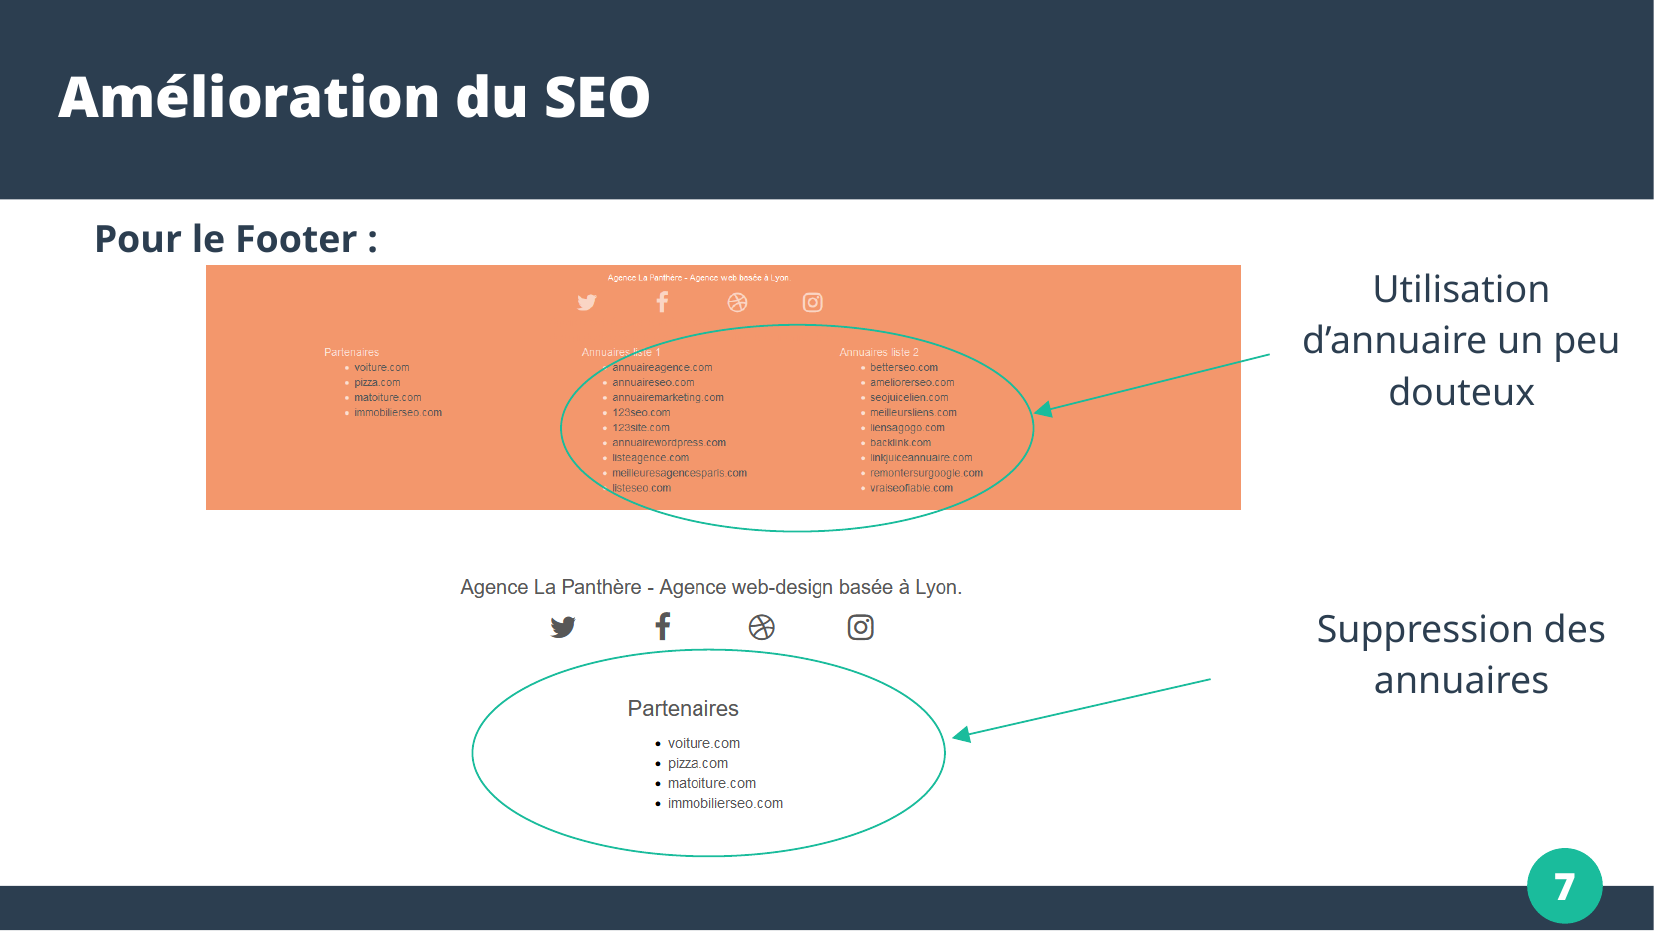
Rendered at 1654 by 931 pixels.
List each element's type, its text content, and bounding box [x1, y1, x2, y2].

picture [948, 363, 1241, 510]
text_box Pour le Footer : [29, 206, 443, 269]
title Amélioration du SEO [59, 37, 1595, 155]
picture [206, 560, 1189, 825]
picture [474, 651, 944, 825]
picture [206, 265, 1241, 510]
text_box Suppression des annuaires [1269, 599, 1654, 709]
picture [562, 326, 1032, 510]
text_box Utilisation d’annuaire un peu douteux [1269, 284, 1654, 395]
